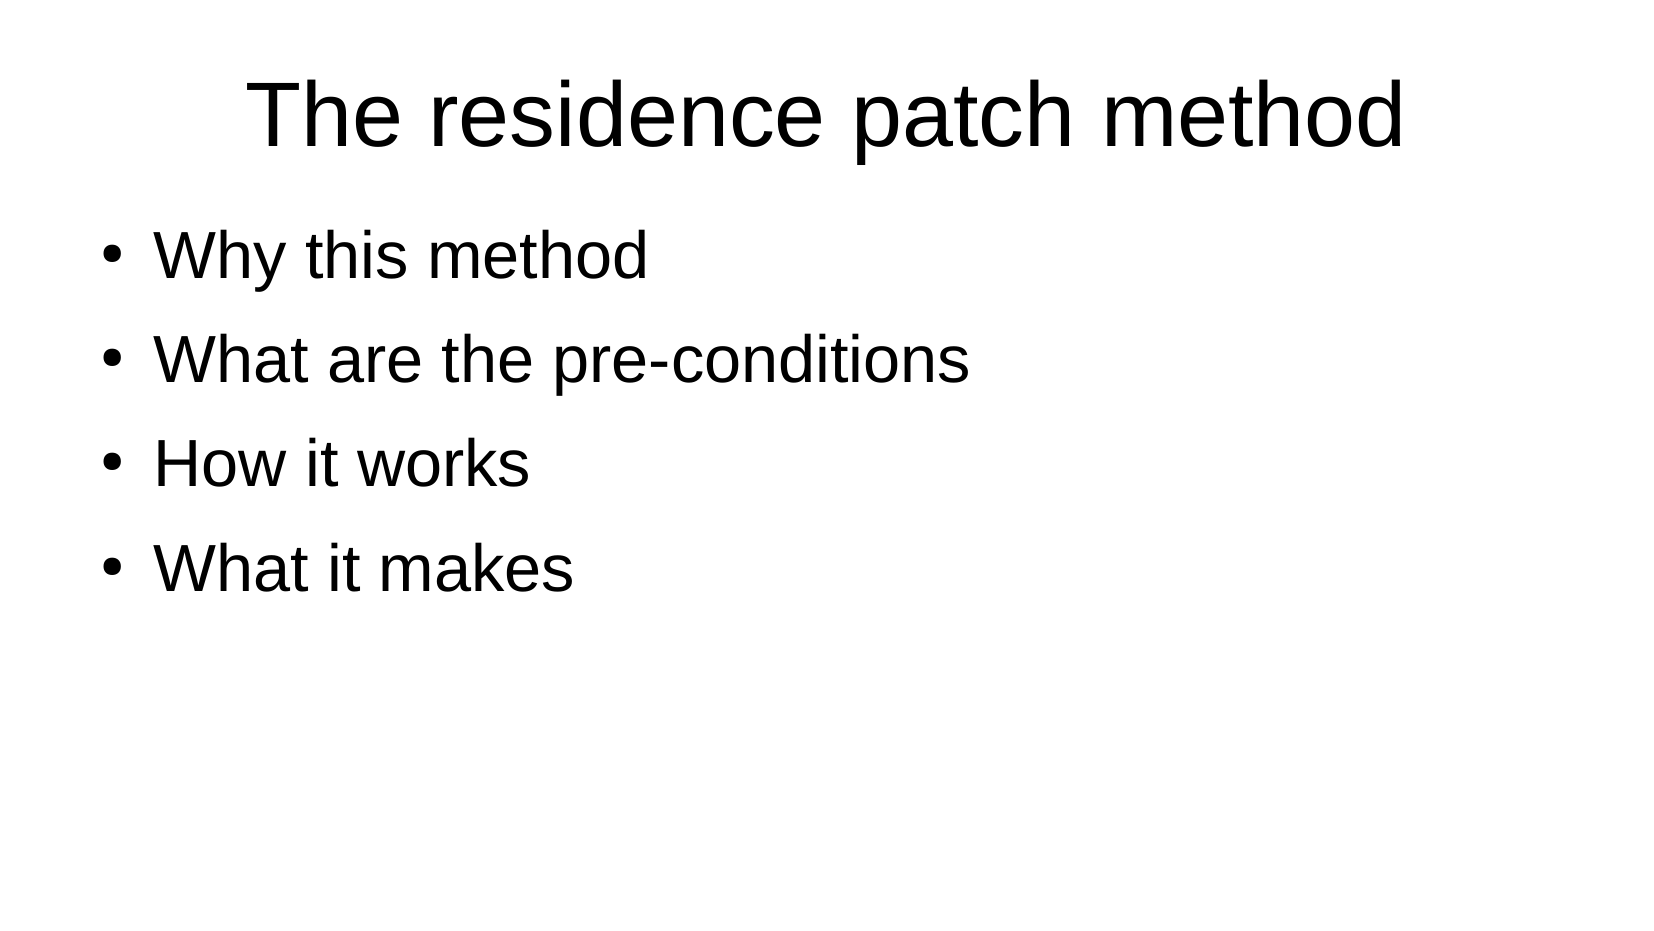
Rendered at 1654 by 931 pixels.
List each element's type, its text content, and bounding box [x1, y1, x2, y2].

title The residence patch method [82, 37, 1571, 193]
list Why this method What are the pre-conditions How it works What it makes [82, 217, 1571, 758]
